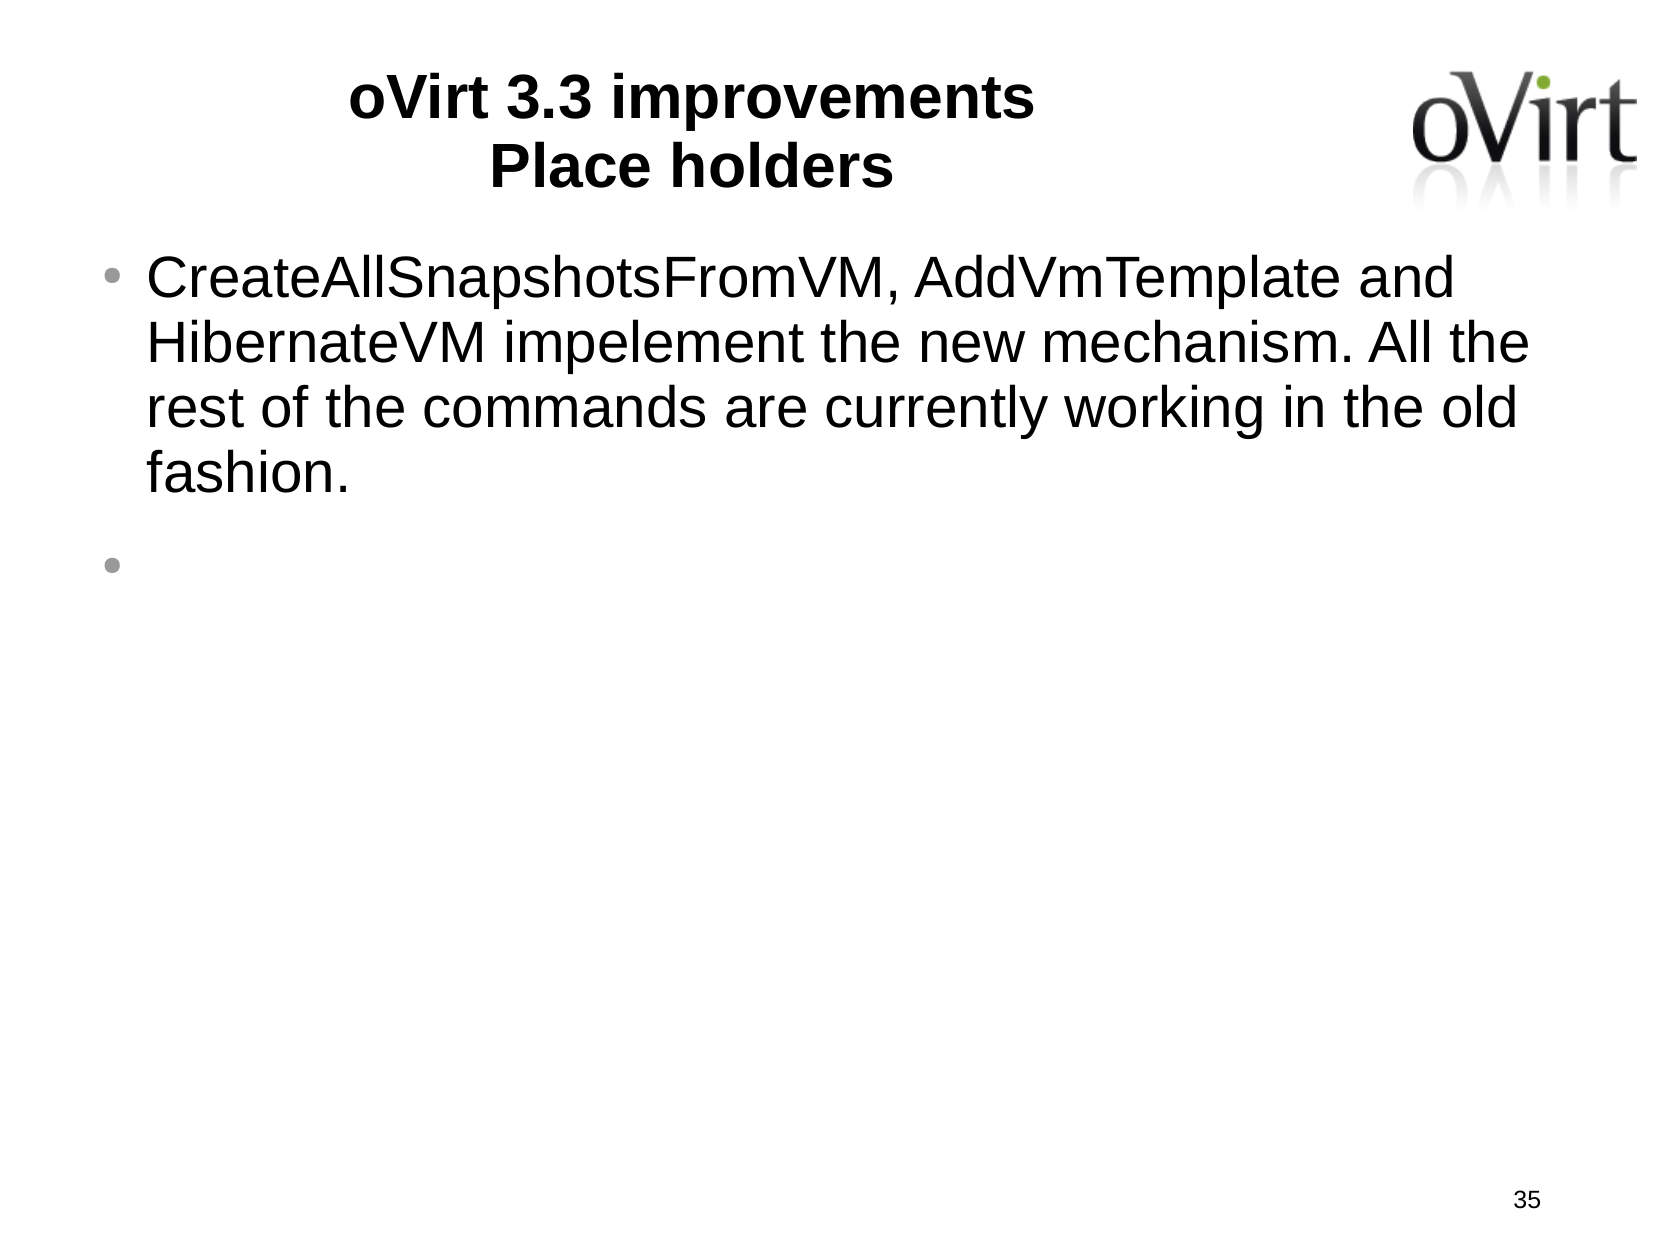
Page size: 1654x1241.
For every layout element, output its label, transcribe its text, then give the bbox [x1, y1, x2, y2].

list CreateAllSnapshotsFromVM, AddVmTemplate and HibernateVM impelement the new mechanism. All the rest of the commands are currently working in the old fashion. [86, 244, 1576, 1039]
picture [1413, 63, 1637, 212]
title oVirt 3.3 improvements Place holders [82, 37, 1303, 226]
